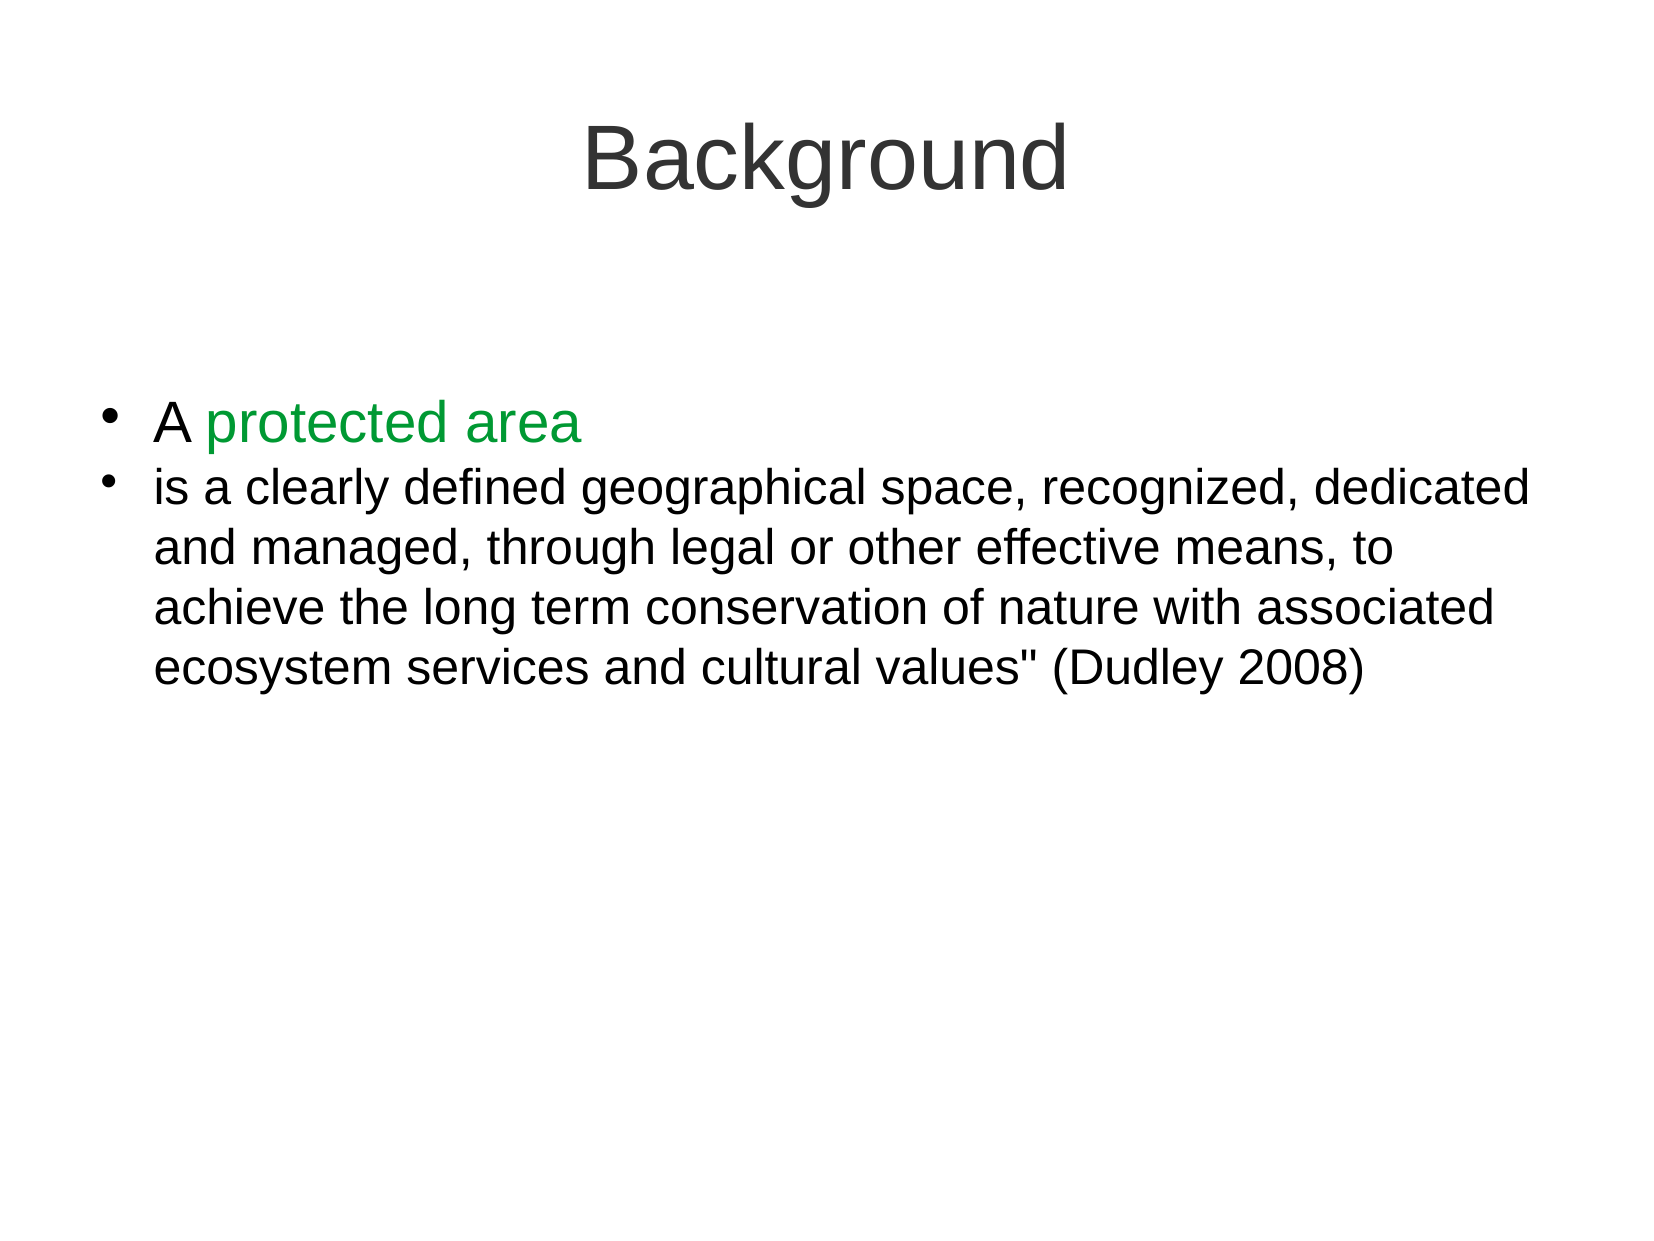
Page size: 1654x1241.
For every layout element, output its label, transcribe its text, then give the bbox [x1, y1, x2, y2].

text_box Background [82, 49, 1571, 257]
text_box A protected area is a clearly defined geographical space, recognized, dedicated and managed, through legal or other effective means, to achieve the long term conservation of nature with associated ecosystem services and cultural values" (Dudley 2008) [82, 384, 1571, 856]
